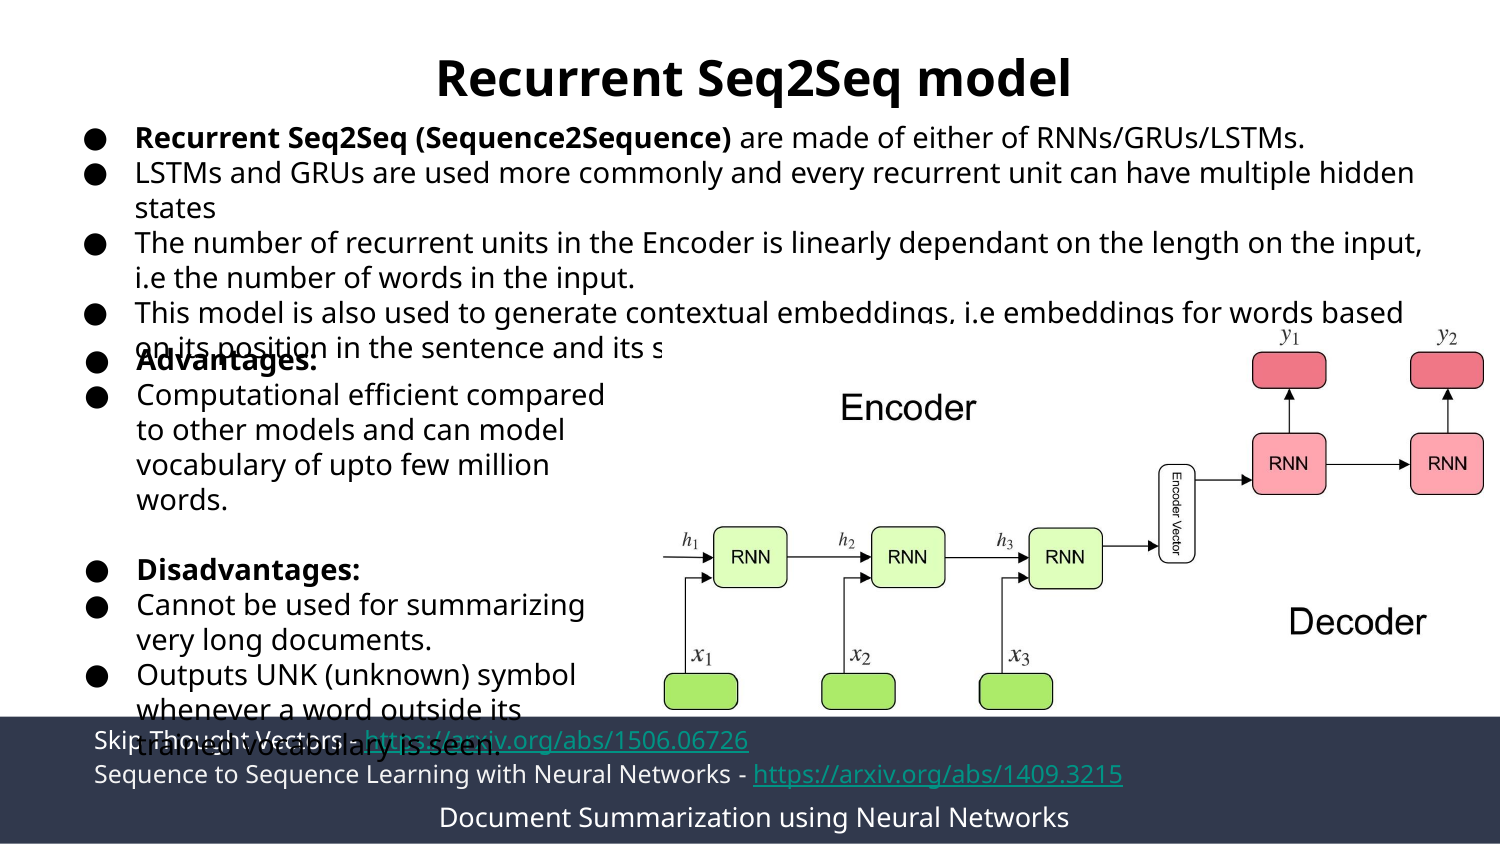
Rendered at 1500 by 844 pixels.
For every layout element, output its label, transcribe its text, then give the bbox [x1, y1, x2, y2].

text_box Recurrent Seq2Seq model [46, 31, 1463, 122]
list Document Summarization using Neural Networks [39, 789, 1469, 844]
text_box Skip Thought Vectors - https://arxiv.org/abs/1506.06726 Sequence to Sequence Learning with Neural Networks - https://arxiv.org/abs/1409.3215 [79, 709, 1421, 790]
text_box Advantages: Computational efficient compared to other models and can model vocabulary of upto few million words. Disadvantages: Cannot be used for summarizing very long documents. Outputs UNK (unknown) symbol whenever a word outside its trained vocabulary is seen. [46, 326, 638, 736]
picture [662, 324, 1484, 710]
text_box Recurrent Seq2Seq (Sequence2Sequence) are made of either of RNNs/GRUs/LSTMs. LSTMs and GRUs are used more commonly and every recurrent unit can have multiple hidden states The number of recurrent units in the Encoder is linearly dependant on the length on the input, i.e the number of words in the input. This model is also used to generate contextual embeddings, i.e embeddings for words based on its position in the sentence and its surrounding words. [44, 104, 1461, 325]
